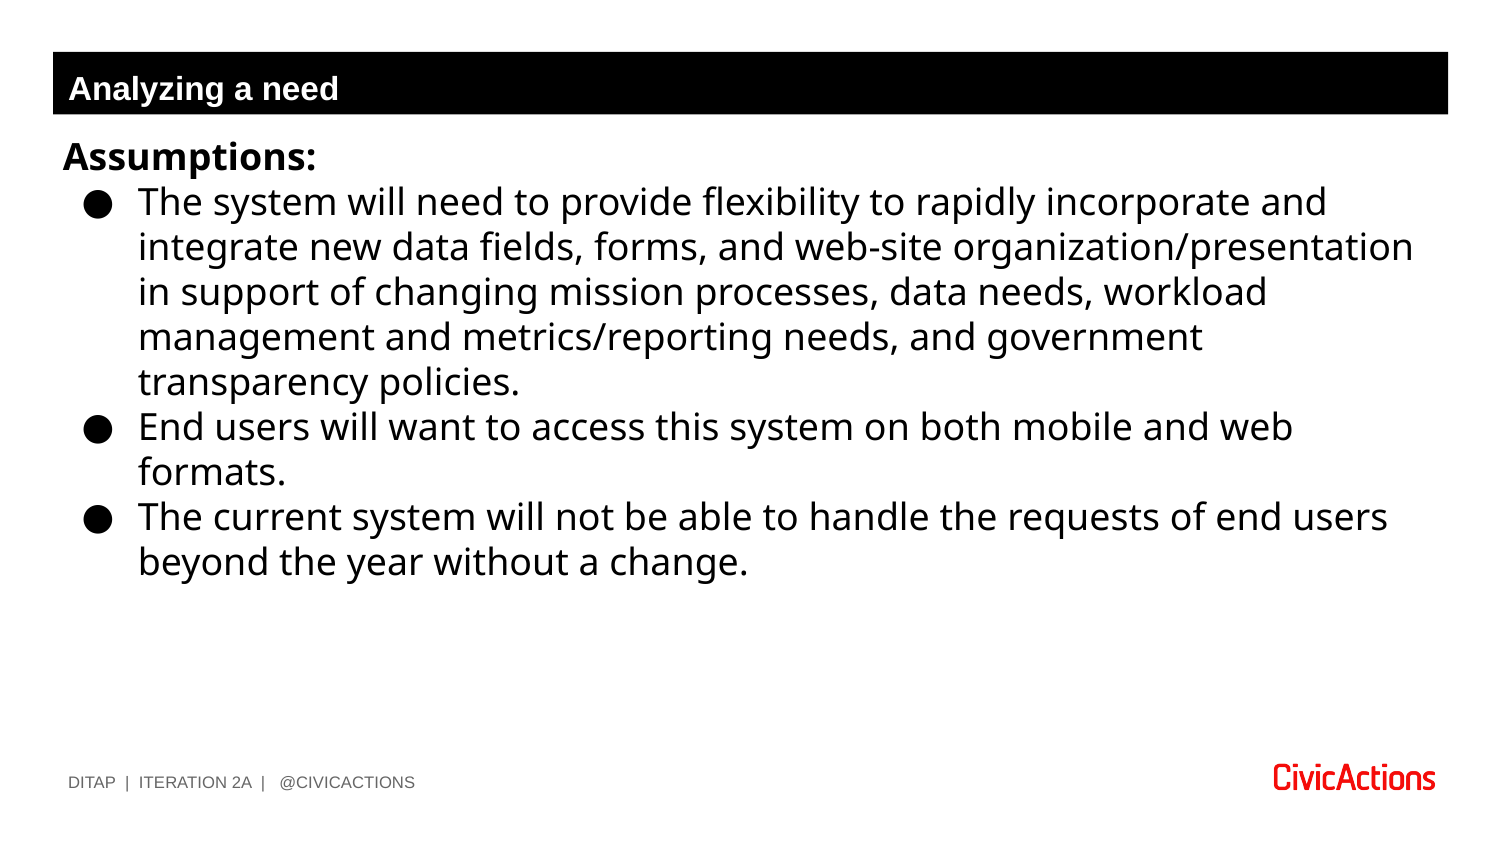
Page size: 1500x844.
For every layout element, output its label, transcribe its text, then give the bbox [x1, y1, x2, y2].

list Assumptions: The system will need to provide flexibility to rapidly incorporate and integrate new data fields, forms, and web-site organization/presentation in support of changing mission processes, data needs, workload management and metrics/reporting needs, and government transparency policies. End users will want to access this system on both mobile and web formats. The current system will not be able to handle the requests of end users beyond the year without a change. [53, 123, 1449, 717]
title Analyzing a need [53, 51, 1449, 115]
picture [1271, 758, 1438, 795]
